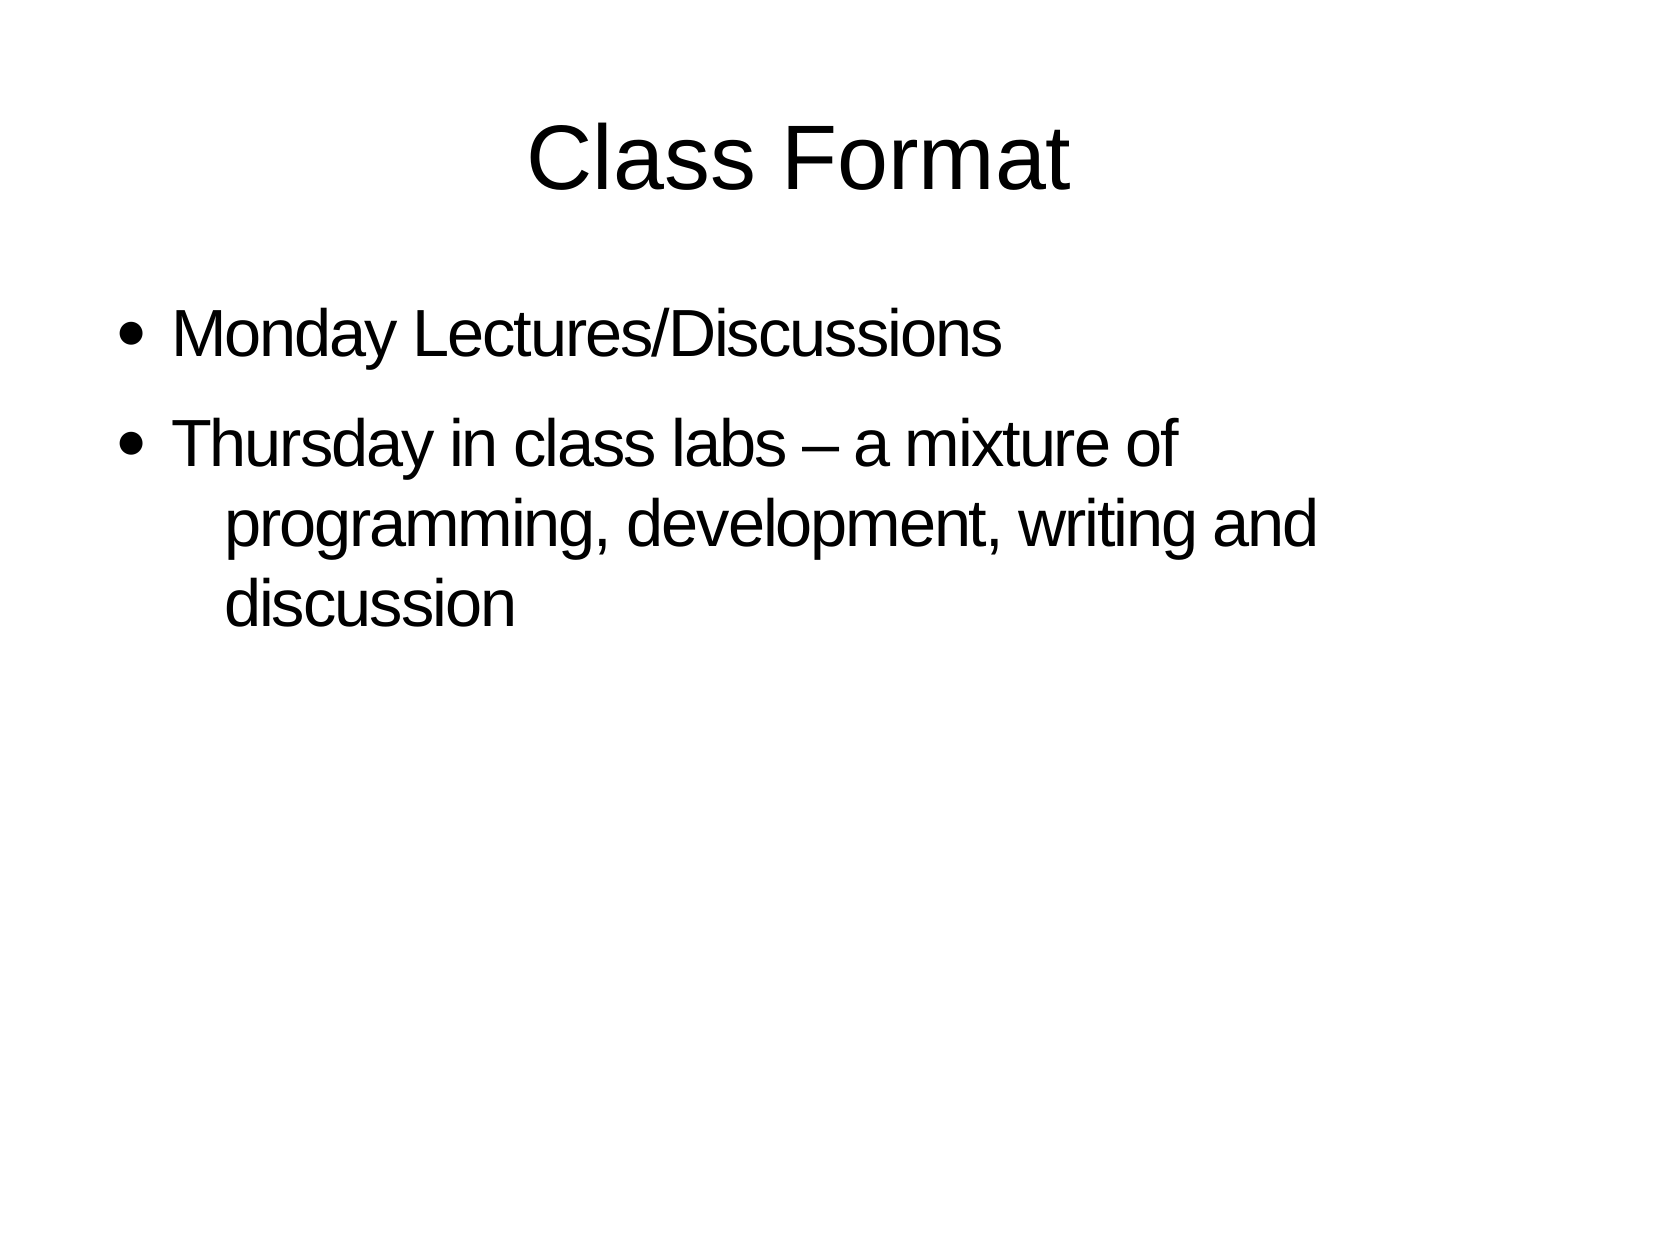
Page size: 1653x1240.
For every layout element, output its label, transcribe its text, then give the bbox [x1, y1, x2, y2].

text_box Monday Lectures/Discussions Thursday in class labs – a mixture of programming, development, writing and discussion [82, 290, 1571, 1010]
text_box Class Format [82, 102, 1571, 204]
